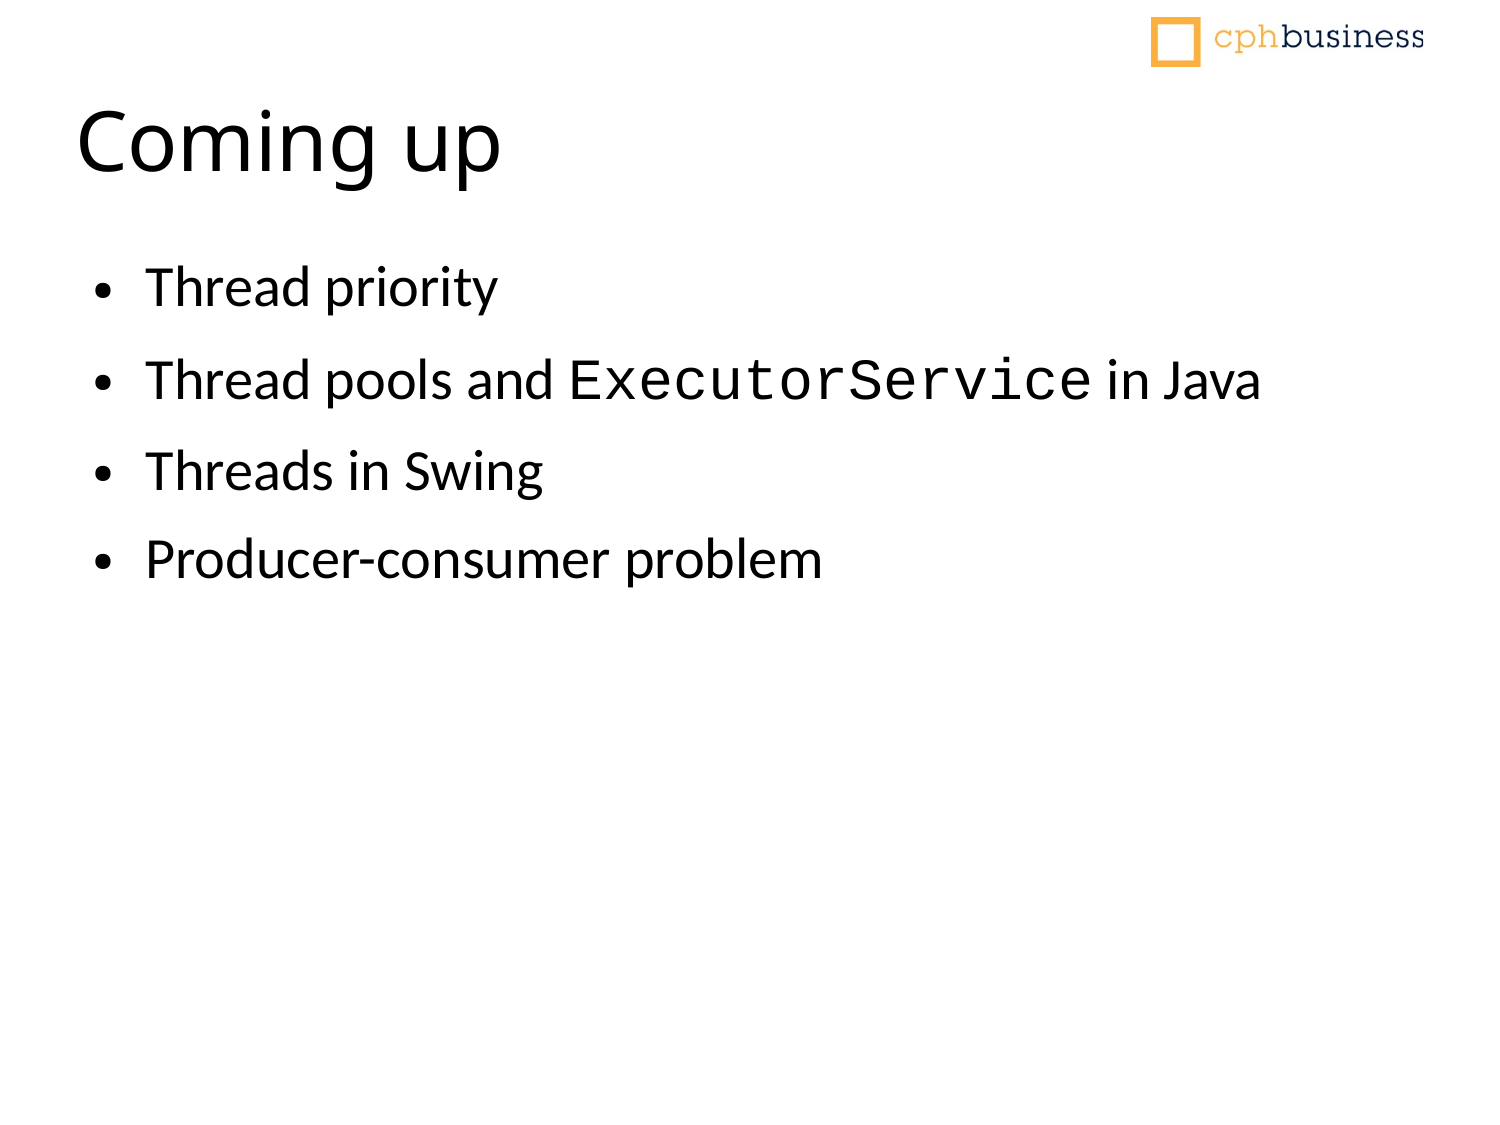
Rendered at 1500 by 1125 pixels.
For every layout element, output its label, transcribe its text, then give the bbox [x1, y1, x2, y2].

picture [1151, 17, 1424, 44]
list Thread priority Thread pools and ExecutorService in Java Threads in Swing Producer-consumer problem [75, 263, 1425, 916]
title Coming up [75, 44, 1425, 233]
